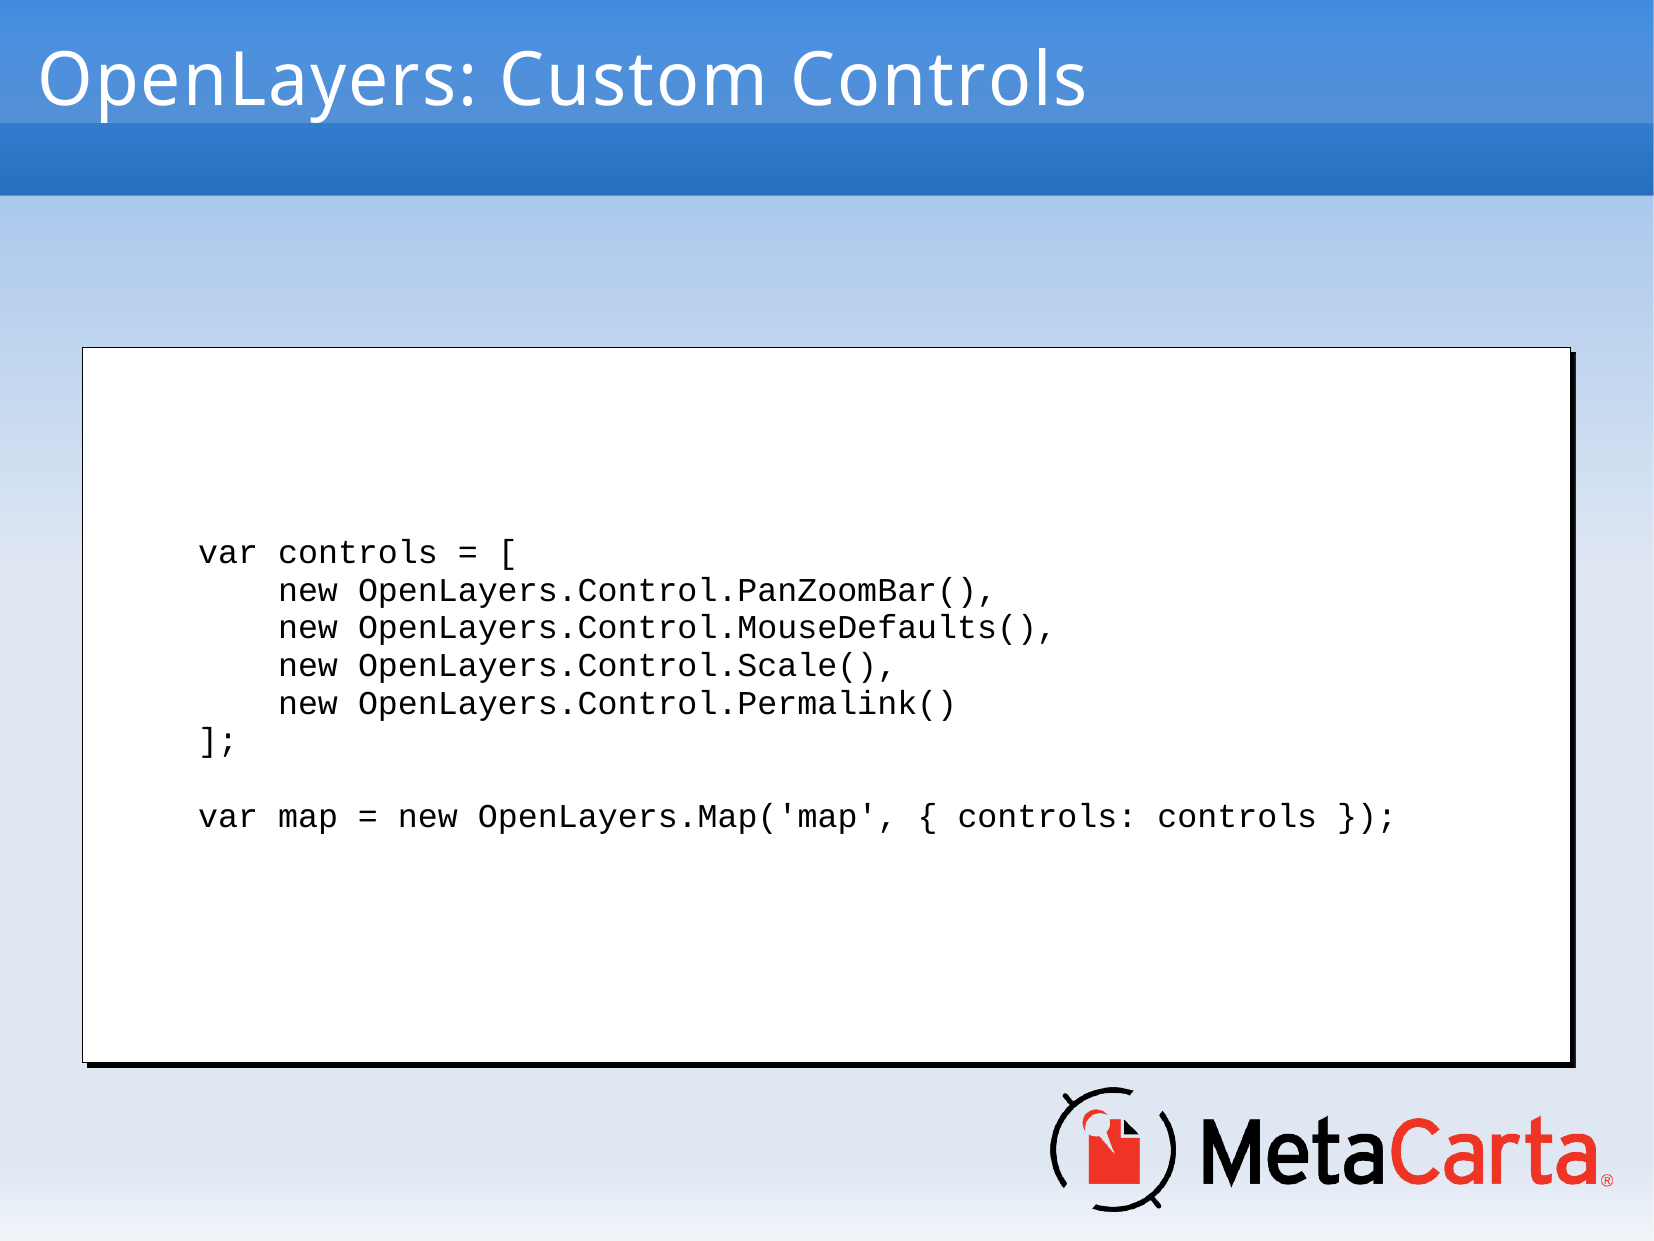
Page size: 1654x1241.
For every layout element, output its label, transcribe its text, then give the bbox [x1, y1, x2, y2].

title OpenLayers: Custom Controls [37, 2, 1463, 151]
picture [0, 0, 1654, 1241]
subtitle var controls = [ new OpenLayers.Control.PanZoomBar(), new OpenLayers.Control.MouseDefaults(), new OpenLayers.Control.Scale(), new OpenLayers.Control.Permalink() ]; var map = new OpenLayers.Map('map', { controls: controls }); [82, 347, 1571, 1063]
